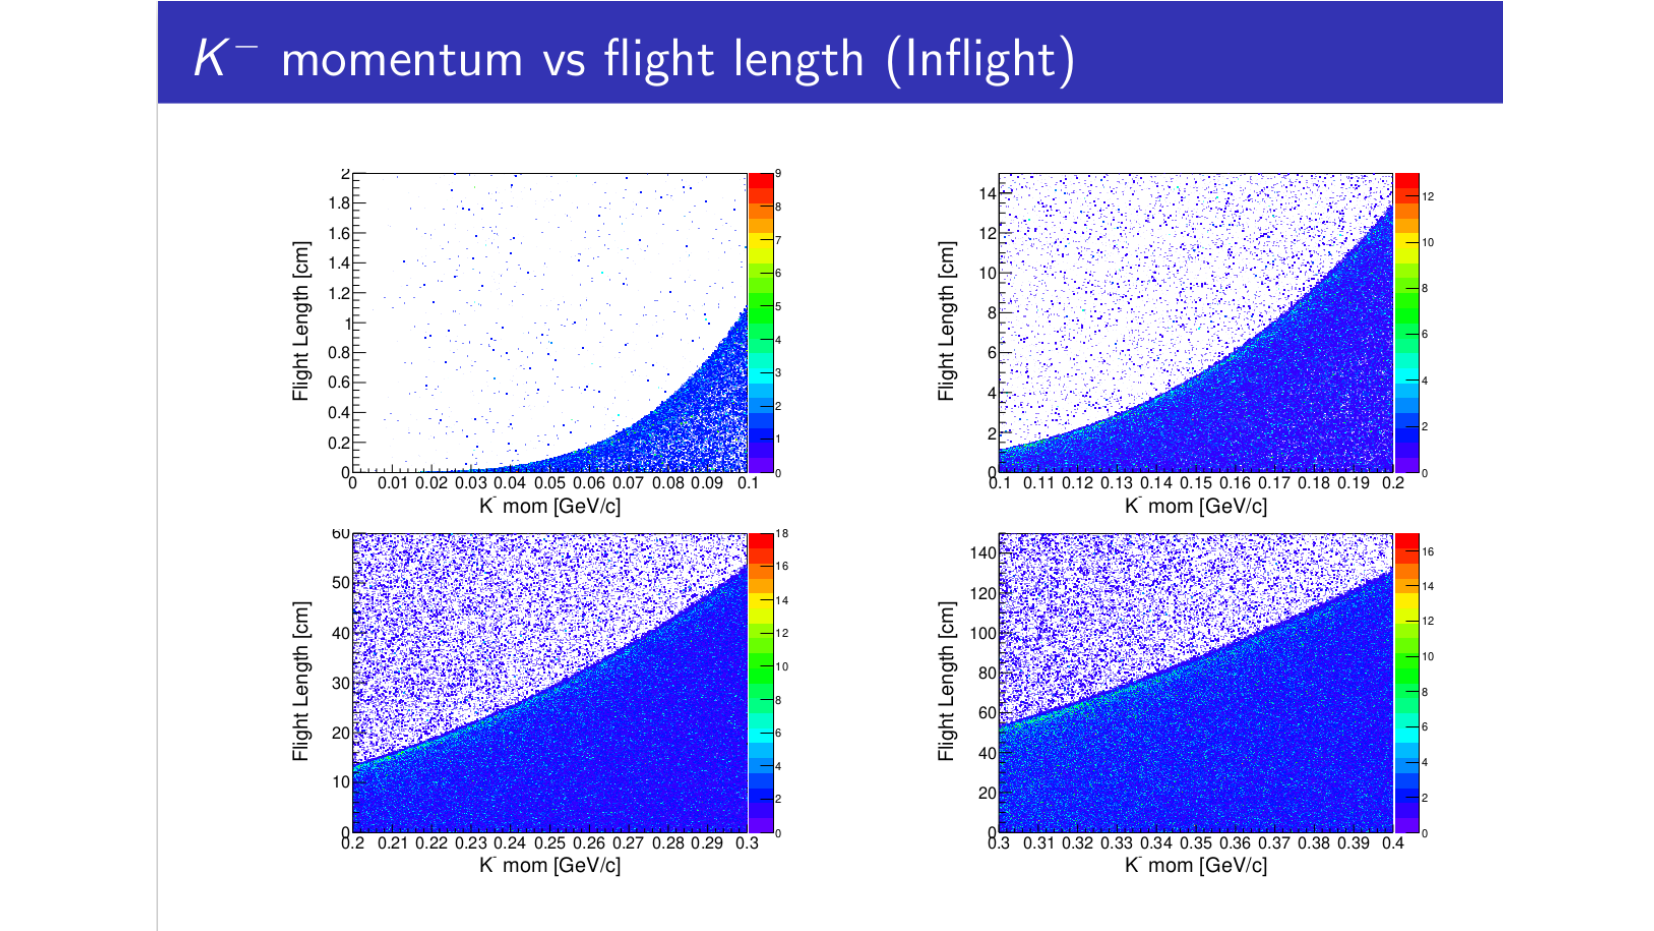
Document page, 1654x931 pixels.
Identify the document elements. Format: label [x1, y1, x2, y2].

picture [156, 1, 1503, 931]
